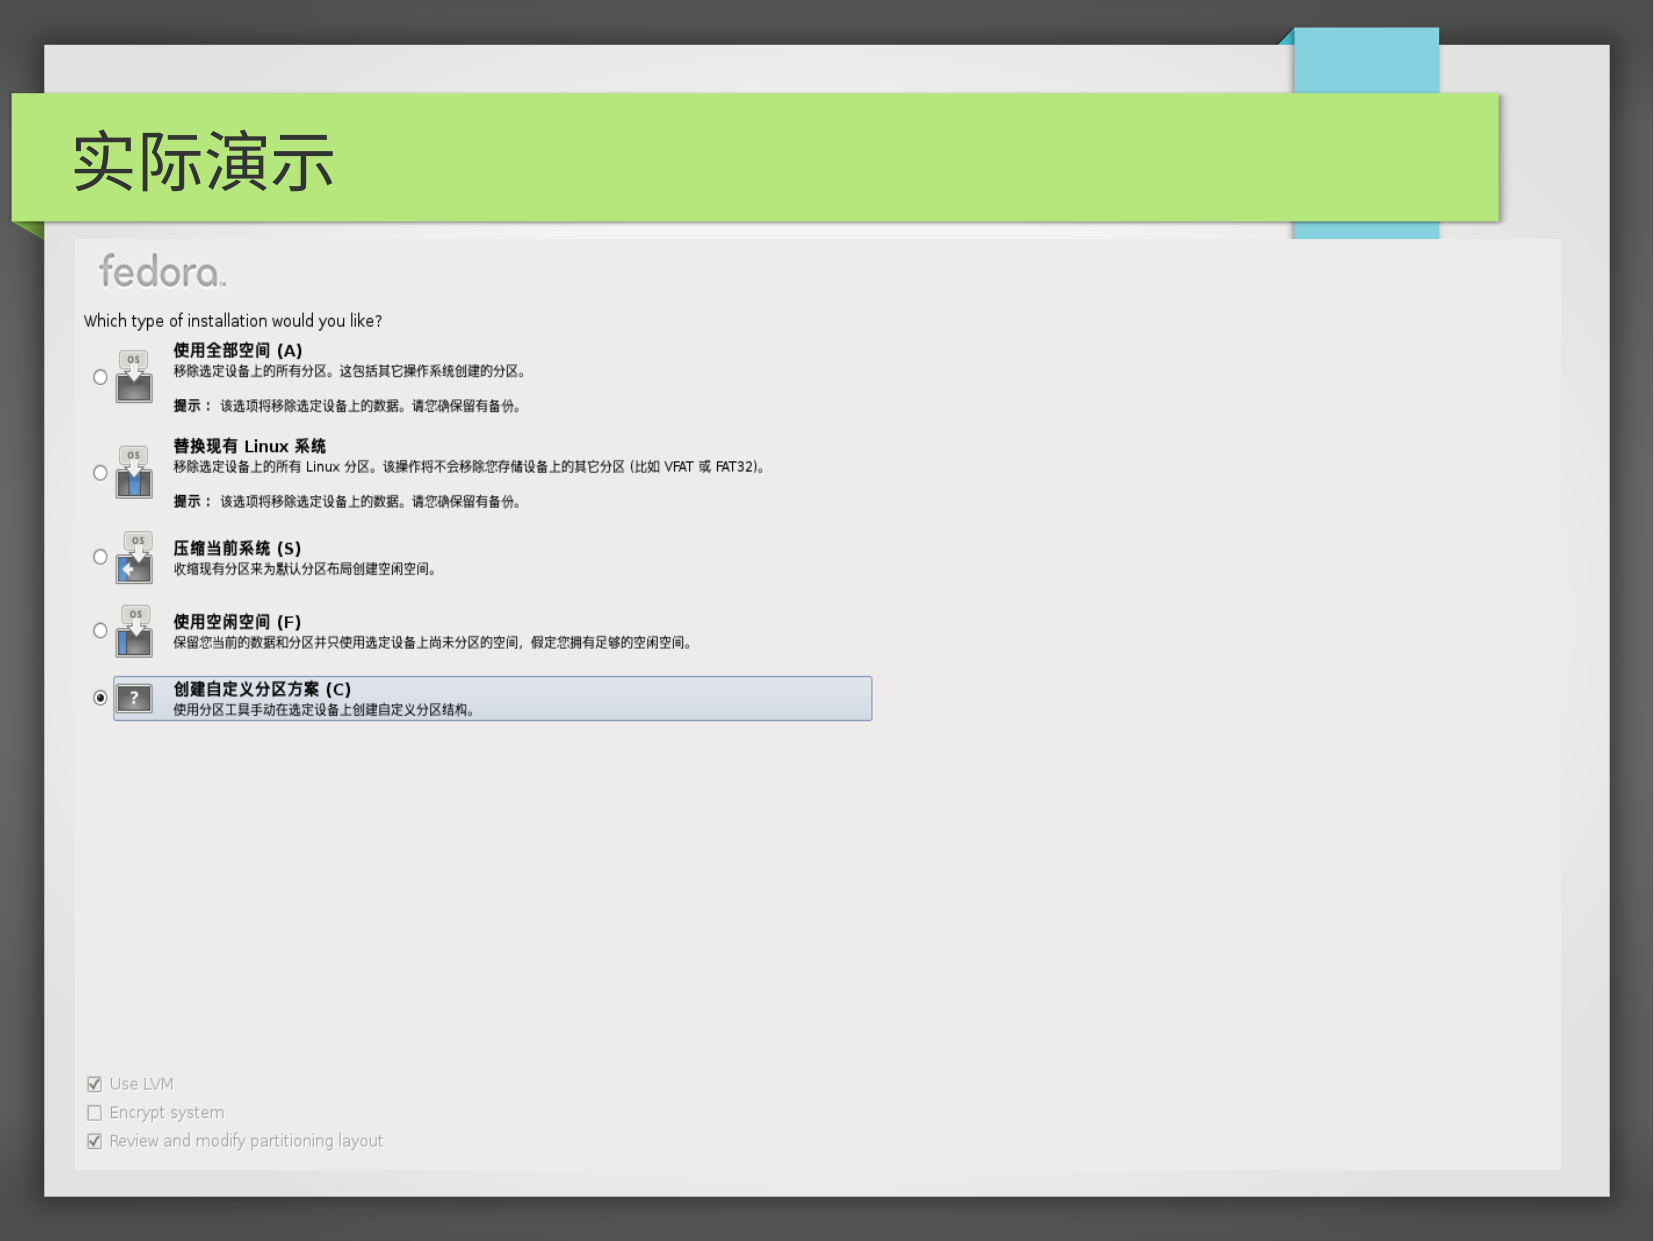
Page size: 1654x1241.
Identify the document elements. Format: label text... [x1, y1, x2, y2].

picture [0, 0, 1654, 1241]
title 实际演示 [82, 49, 1571, 257]
